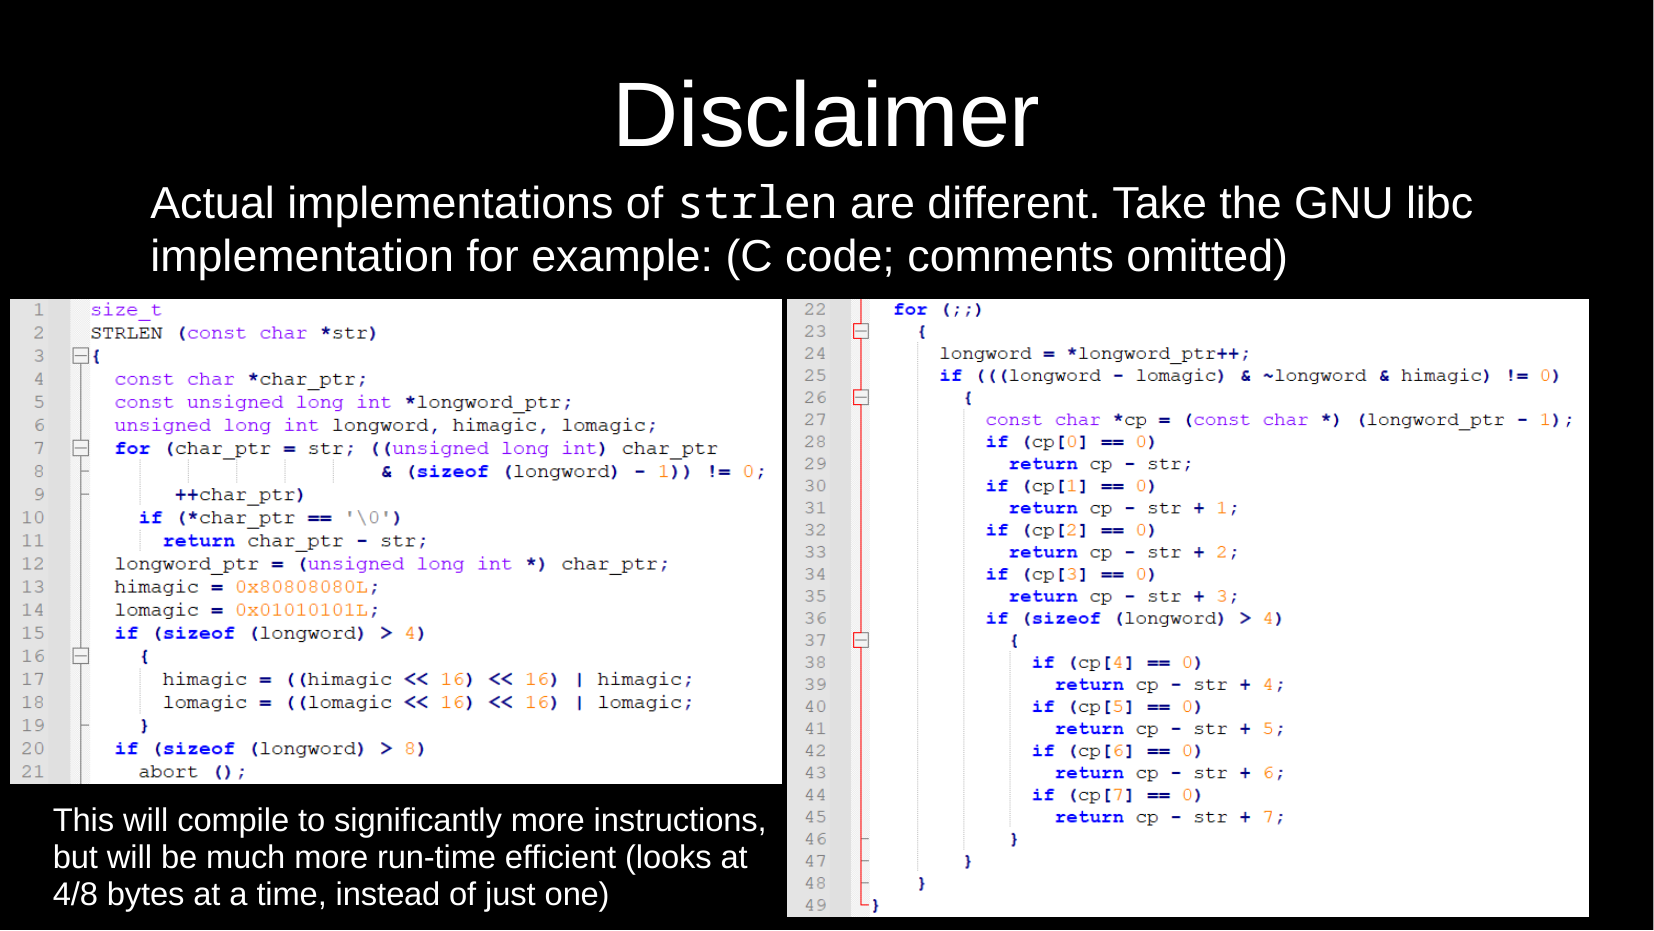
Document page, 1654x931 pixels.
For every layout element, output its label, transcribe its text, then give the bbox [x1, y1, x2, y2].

picture [10, 299, 782, 784]
list This will compile to significantly more instructions, but will be much more run-time efficient (looks at 4/8 bytes at a time, instead of just one) [13, 802, 767, 916]
list Actual implementations of strlen are different. Take the GNU libc implementation for example: (C code; comments omitted) [95, 170, 1570, 284]
picture [787, 299, 1589, 917]
title Disclaimer [82, 37, 1571, 193]
